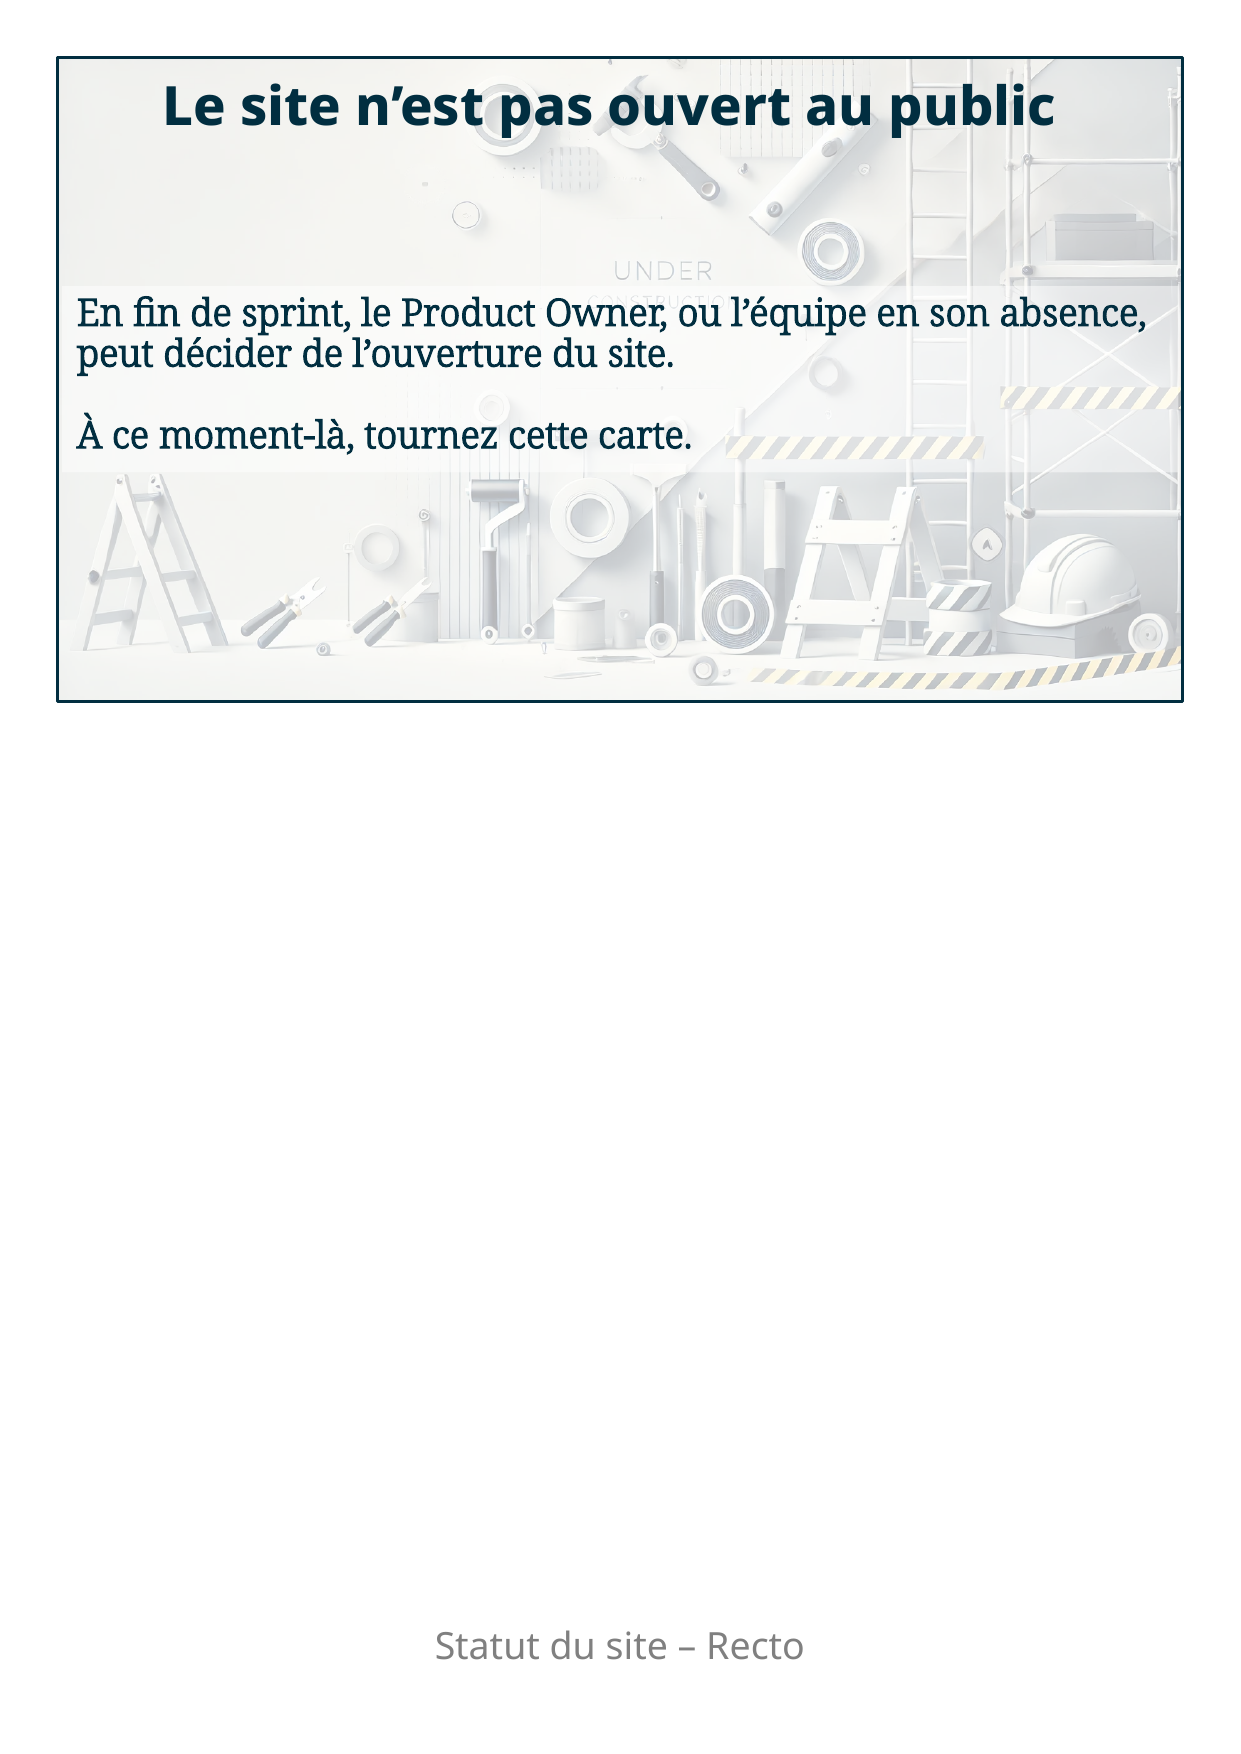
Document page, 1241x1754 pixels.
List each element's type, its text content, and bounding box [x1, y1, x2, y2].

text_box Statut du site – Recto [59, 1594, 1182, 1695]
text_box Le site n’est pas ouvert au public [147, 70, 1182, 145]
text_box En fin de sprint, le Product Owner, ou l’équipe en son absence, peut décider de l’ouverture du site. À ce moment-là, tournez cette carte. [62, 285, 1179, 473]
picture [60, 60, 1180, 699]
